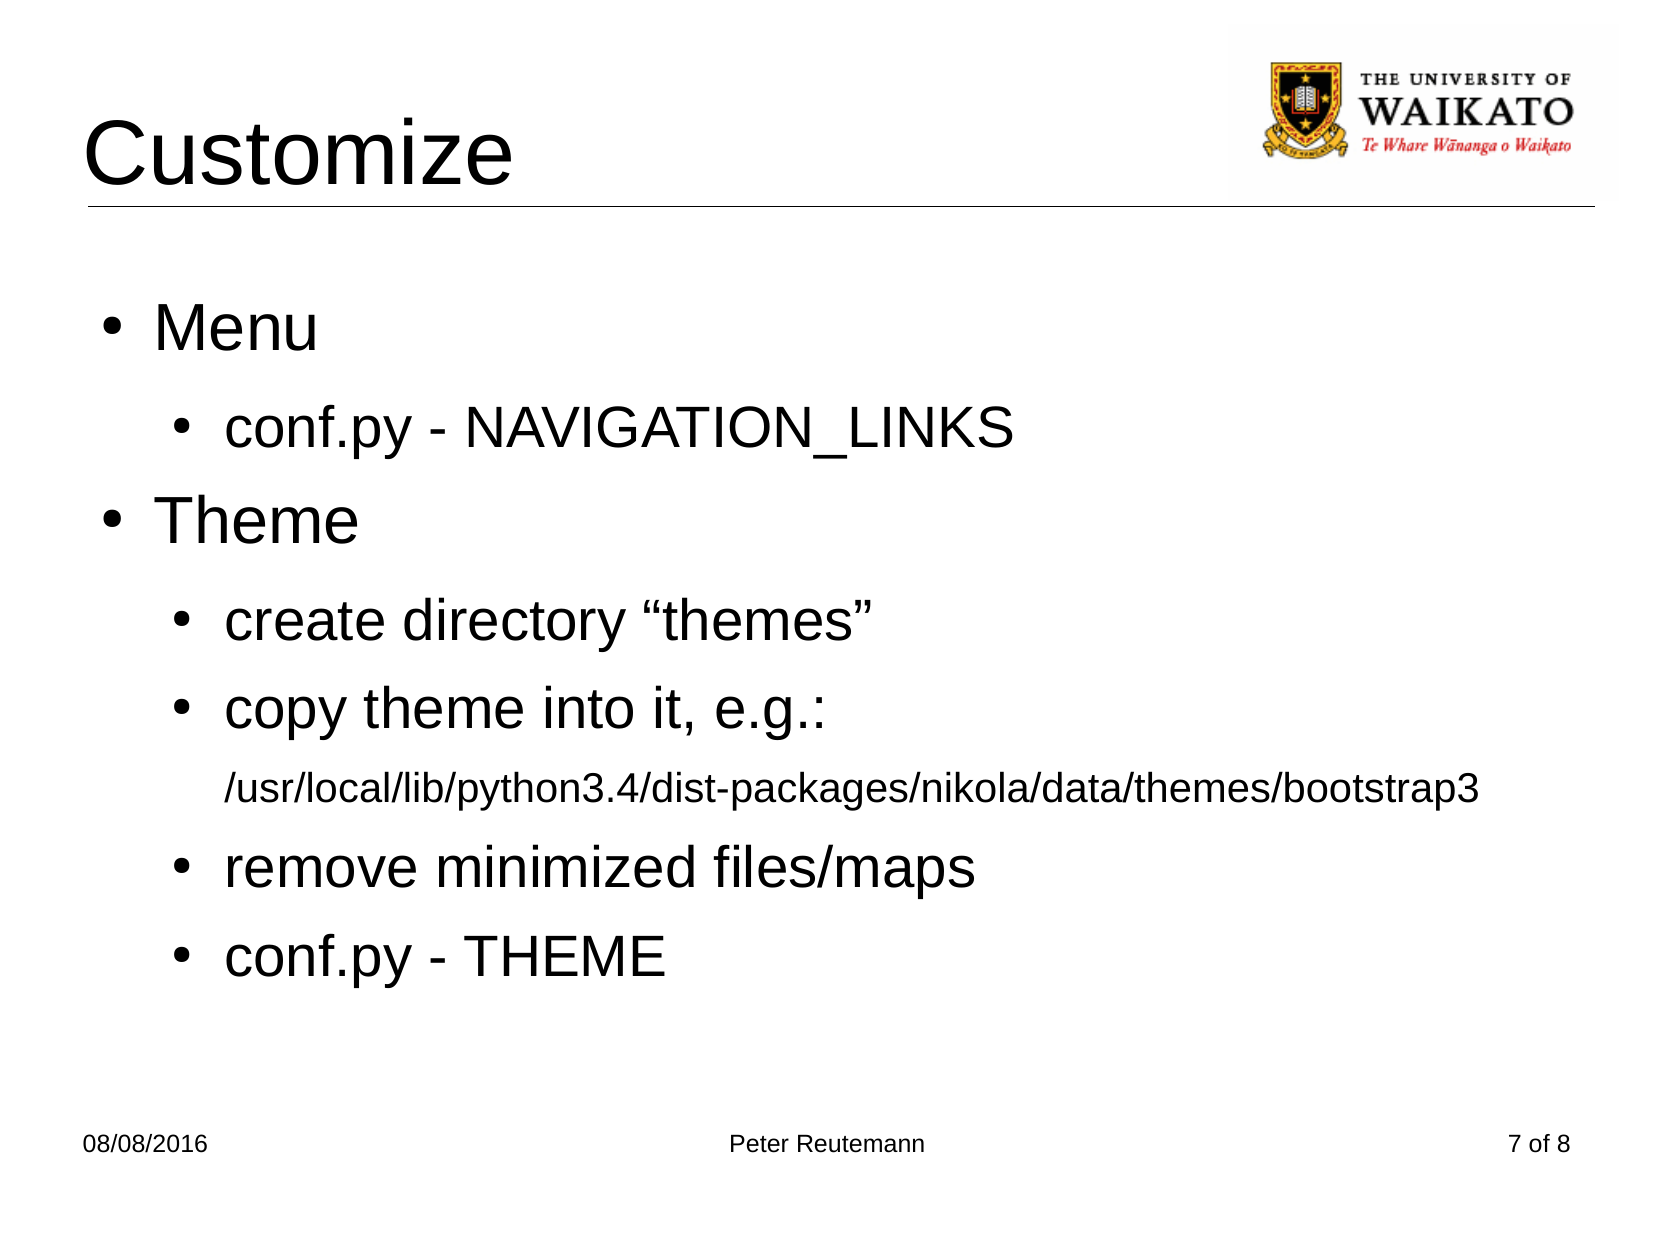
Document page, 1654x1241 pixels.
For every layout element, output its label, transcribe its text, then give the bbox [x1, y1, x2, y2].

picture [1228, 24, 1619, 201]
title Customize [82, 49, 1571, 257]
list Menu conf.py - NAVIGATION_LINKS Theme create directory “themes” copy theme into it, e.g.: /usr/local/lib/python3.4/dist-packages/nikola/data/themes/bootstrap3 remove minimized files/maps conf.py - THEME [82, 290, 1571, 1010]
